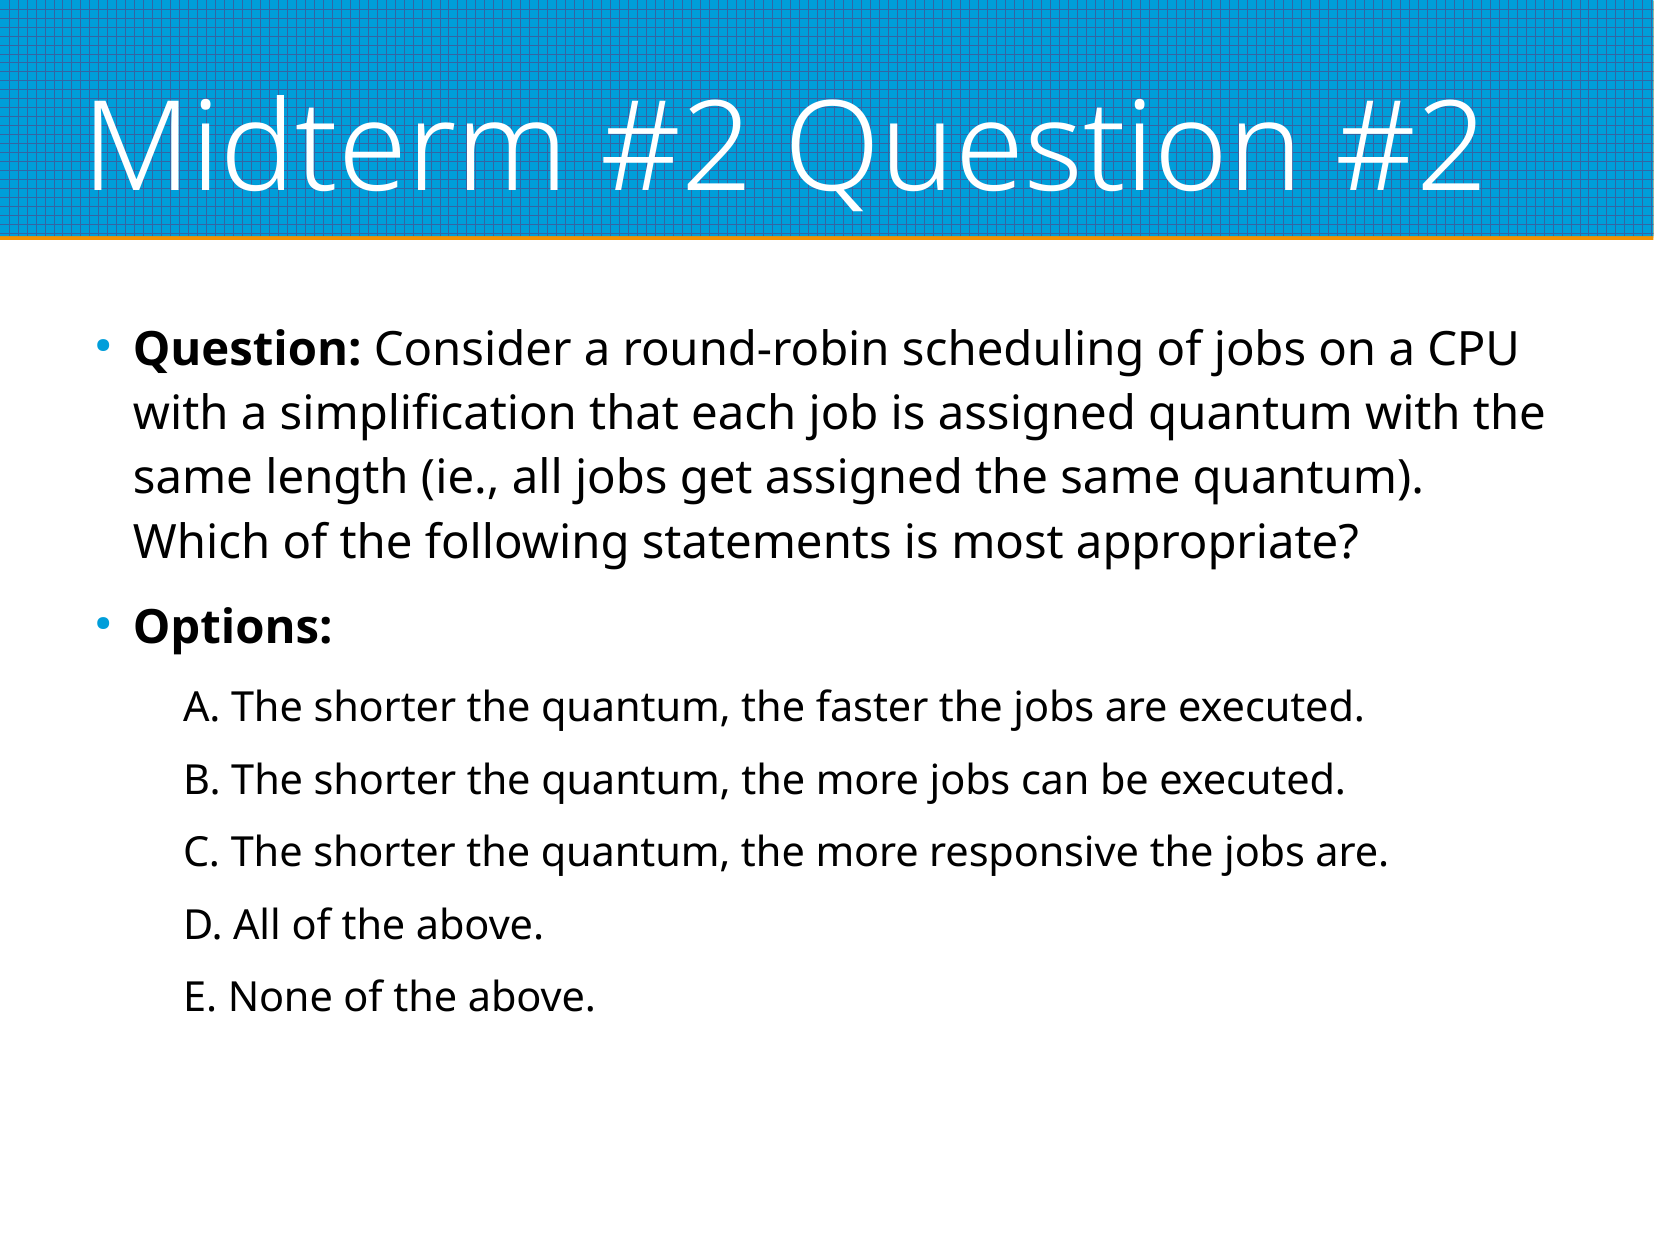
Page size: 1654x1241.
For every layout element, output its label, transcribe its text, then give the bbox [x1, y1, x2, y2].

list Question: Consider a round-robin scheduling of jobs on a CPU with a simplification that each job is assigned quantum with the same length (ie., all jobs get assigned the same quantum). Which of the following statements is most appropriate? Options: A. The shorter the quantum, the faster the jobs are executed. B. The shorter the quantum, the more jobs can be executed. C. The shorter the quantum, the more responsive the jobs are. D. All of the above. E. None of the above. [82, 314, 1563, 1081]
title Midterm #2 Question #2 [82, 19, 1571, 227]
